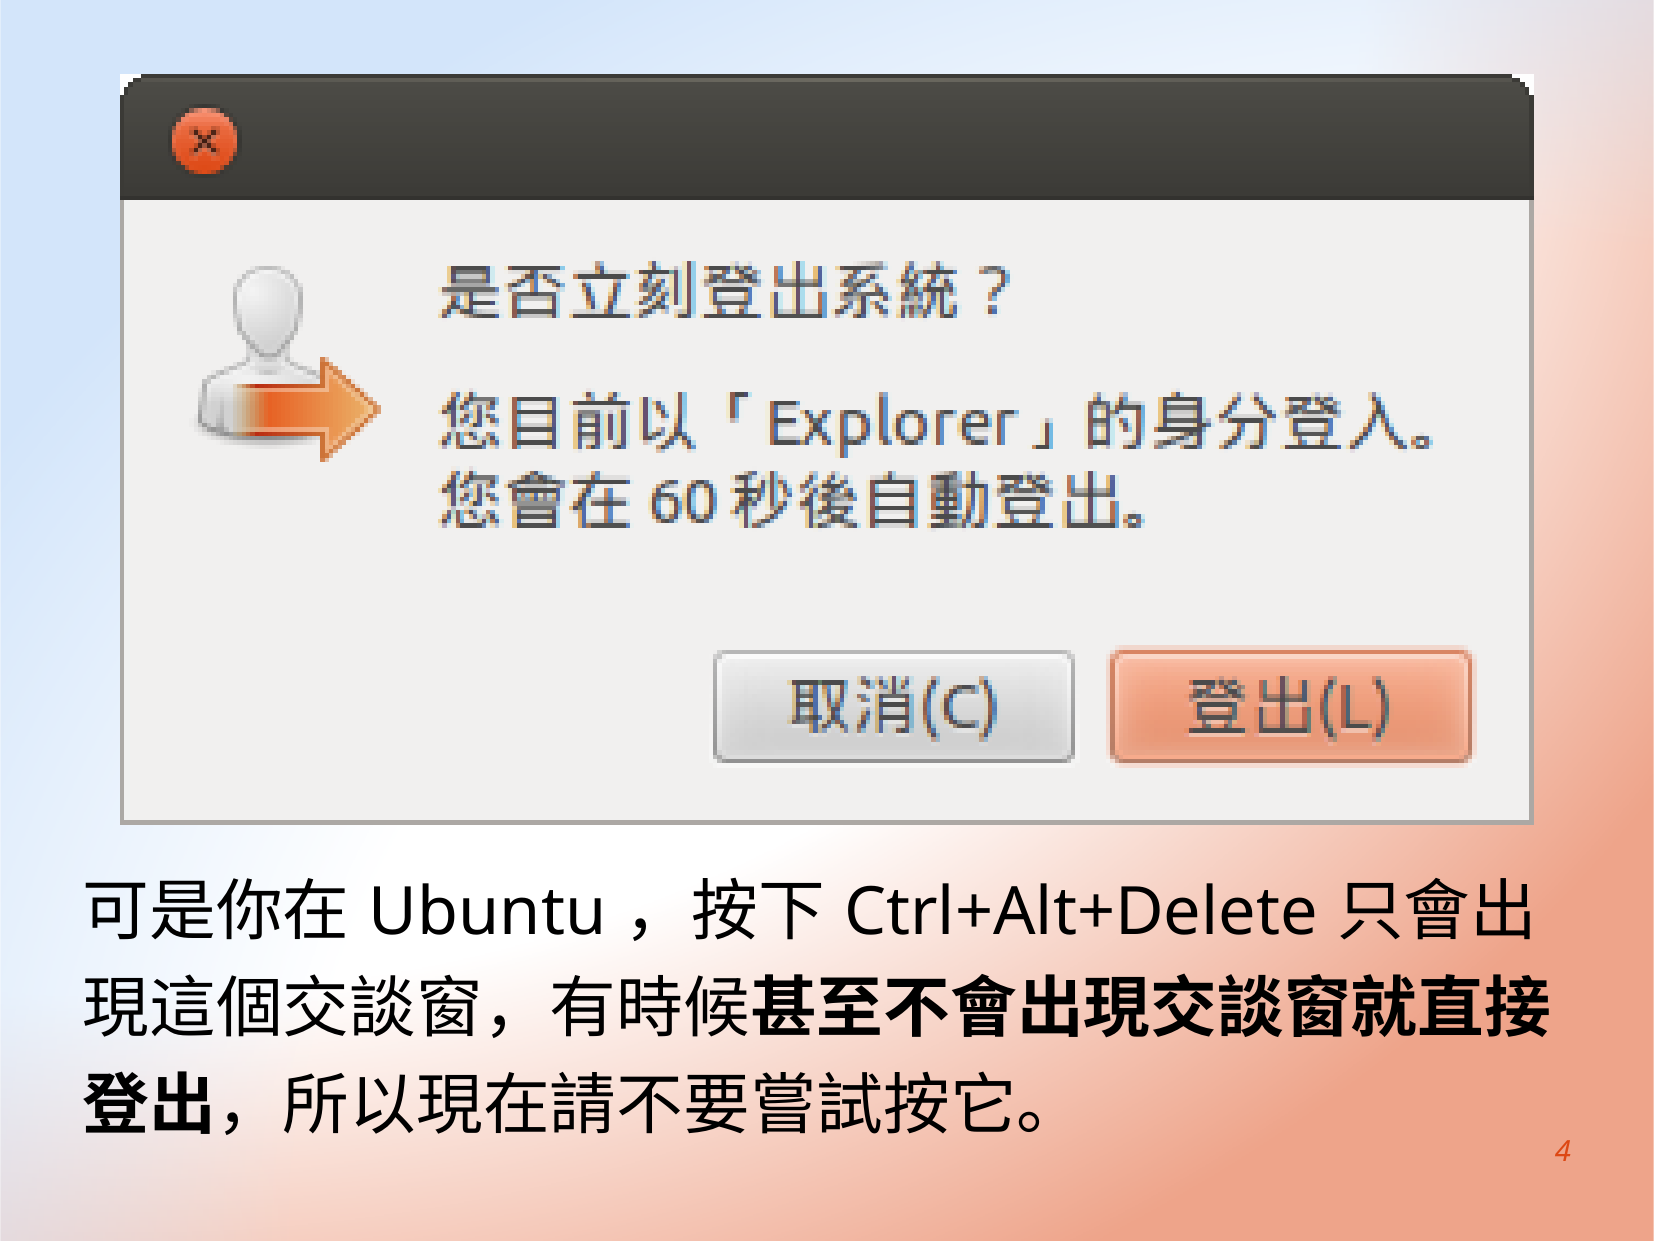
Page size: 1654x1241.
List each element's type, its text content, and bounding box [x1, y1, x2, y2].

list 可是你在Ubuntu，按下Ctrl+Alt+Delete只會出現這個交談窗，有時候甚至不會出現交談窗就直接登出，所以現在請不要嘗試按它。 [82, 857, 1571, 1201]
picture [0, 0, 1654, 1241]
